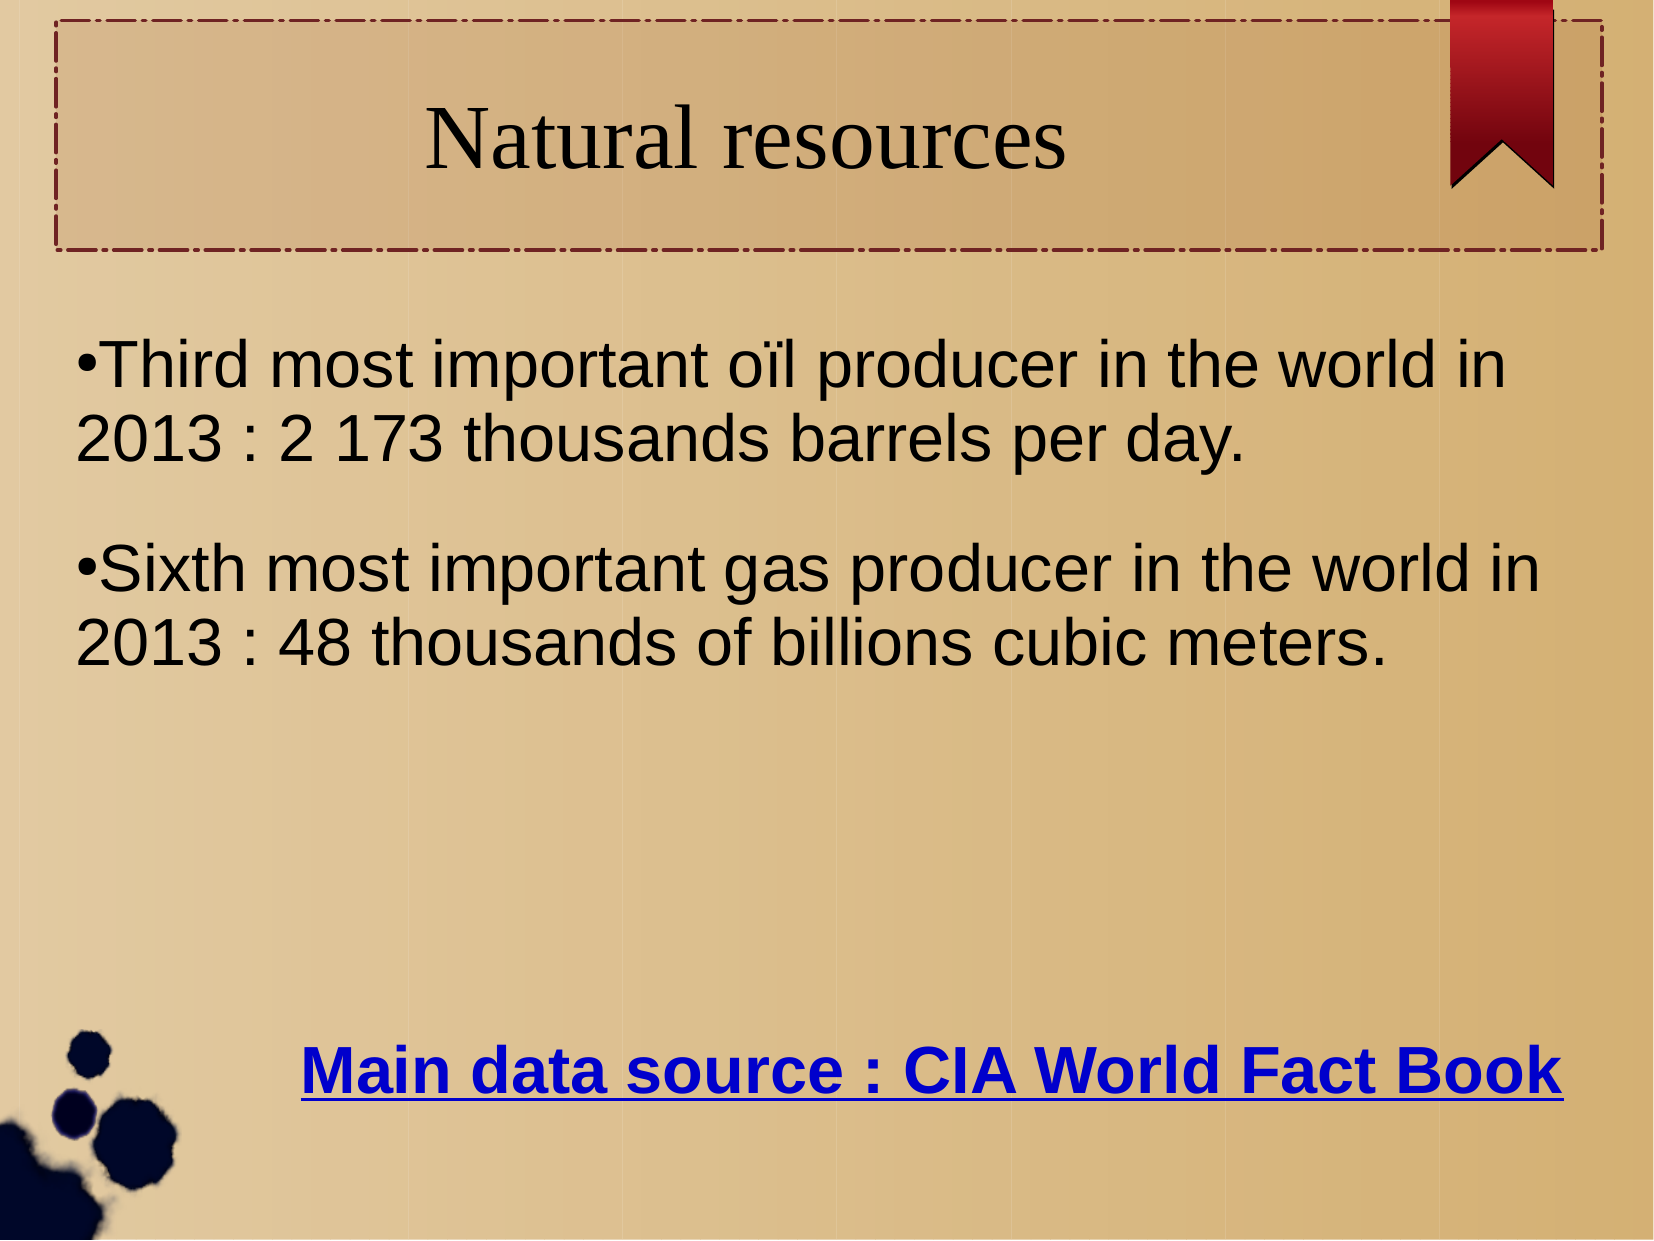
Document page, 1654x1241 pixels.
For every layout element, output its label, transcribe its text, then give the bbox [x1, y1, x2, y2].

title Natural resources [82, 47, 1412, 229]
subtitle Third most important oïl producer in the world in 2013 : 2 173 thousands barrels per day. Sixth most important gas producer in the world in 2013 : 48 thousands of billions cubic meters. Main data source : CIA World Fact Book [75, 326, 1564, 1109]
